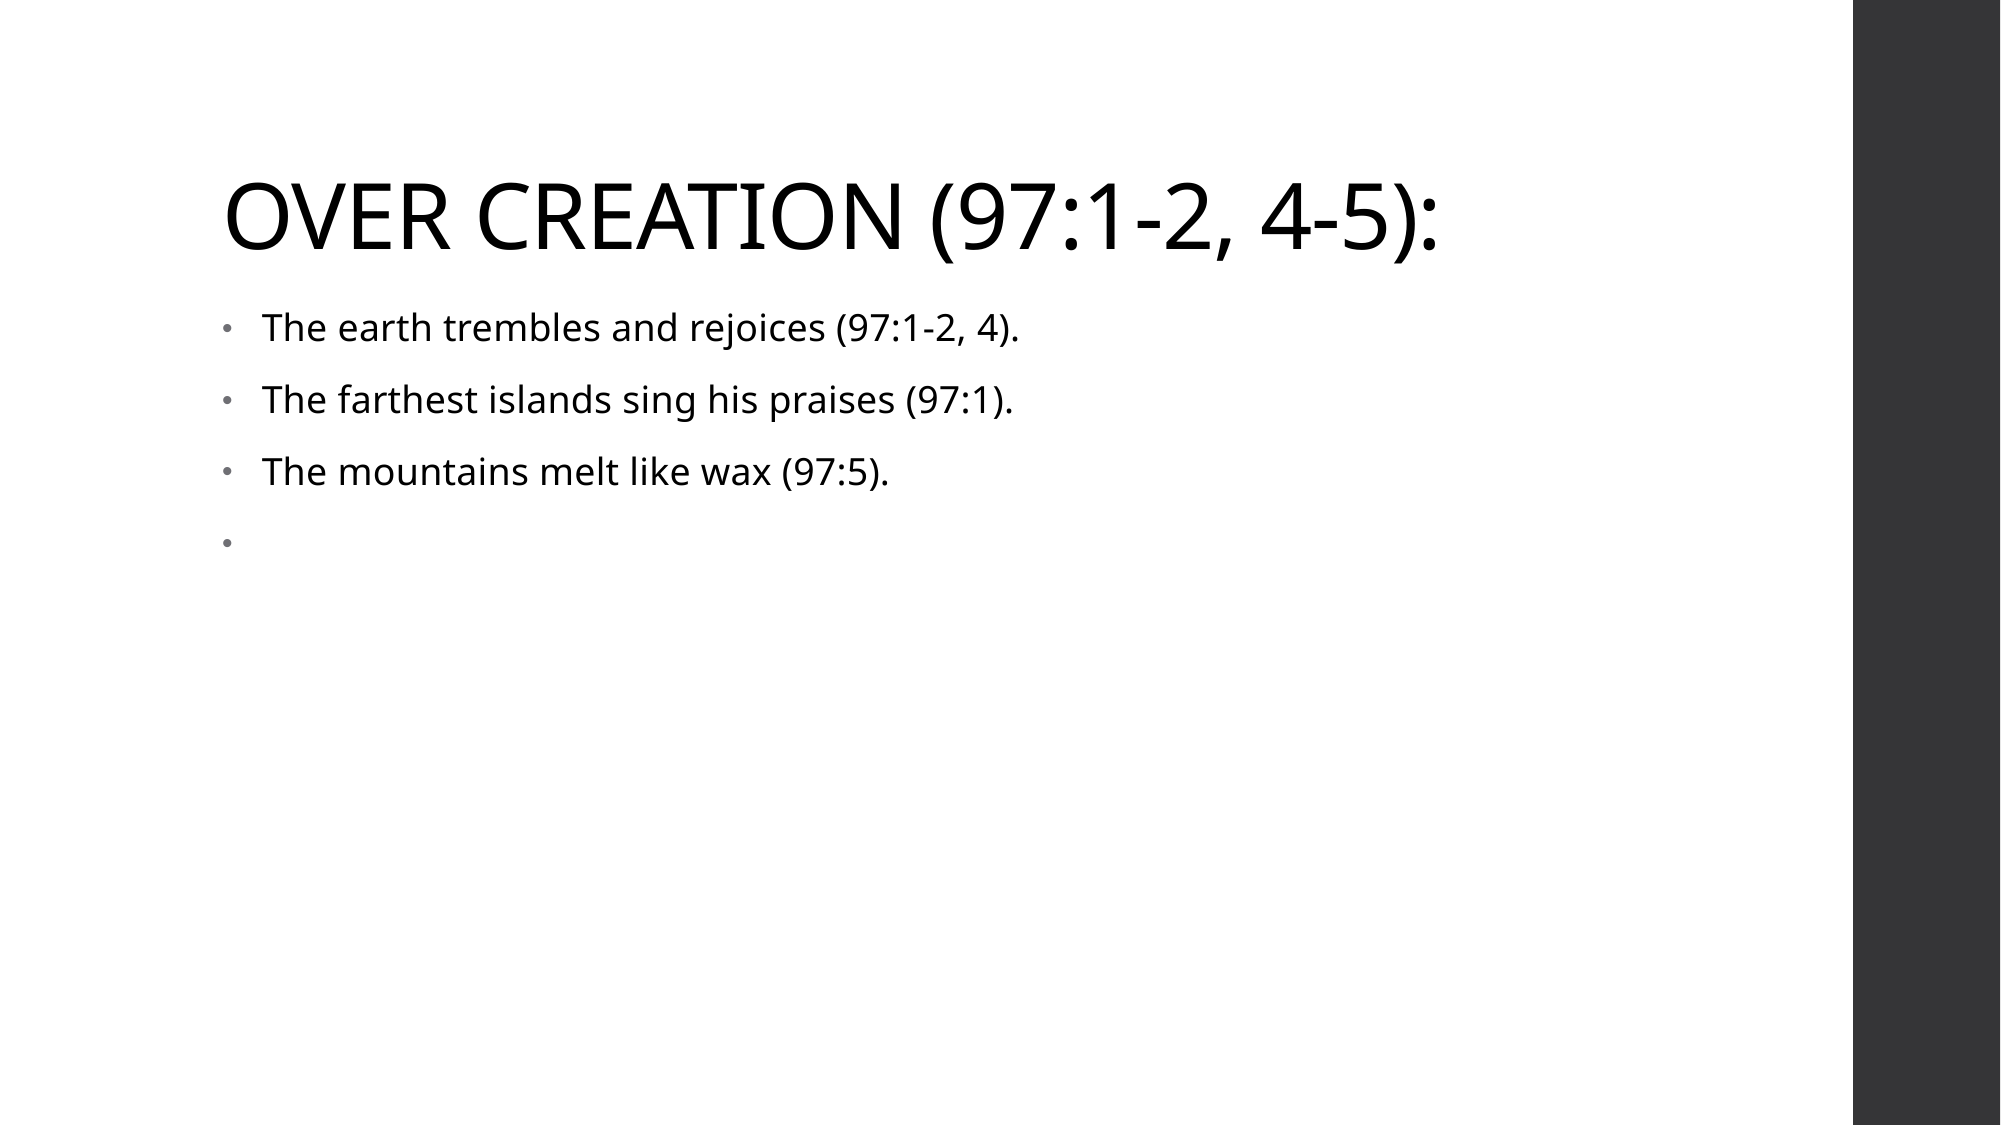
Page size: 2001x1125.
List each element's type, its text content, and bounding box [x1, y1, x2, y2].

title OVER CREATION (97:1-2, 4-5): [206, 60, 1797, 278]
list The earth trembles and rejoices (97:1-2, 4). The farthest islands sing his praises (97:1). The mountains melt like wax (97:5). [206, 299, 1617, 1014]
